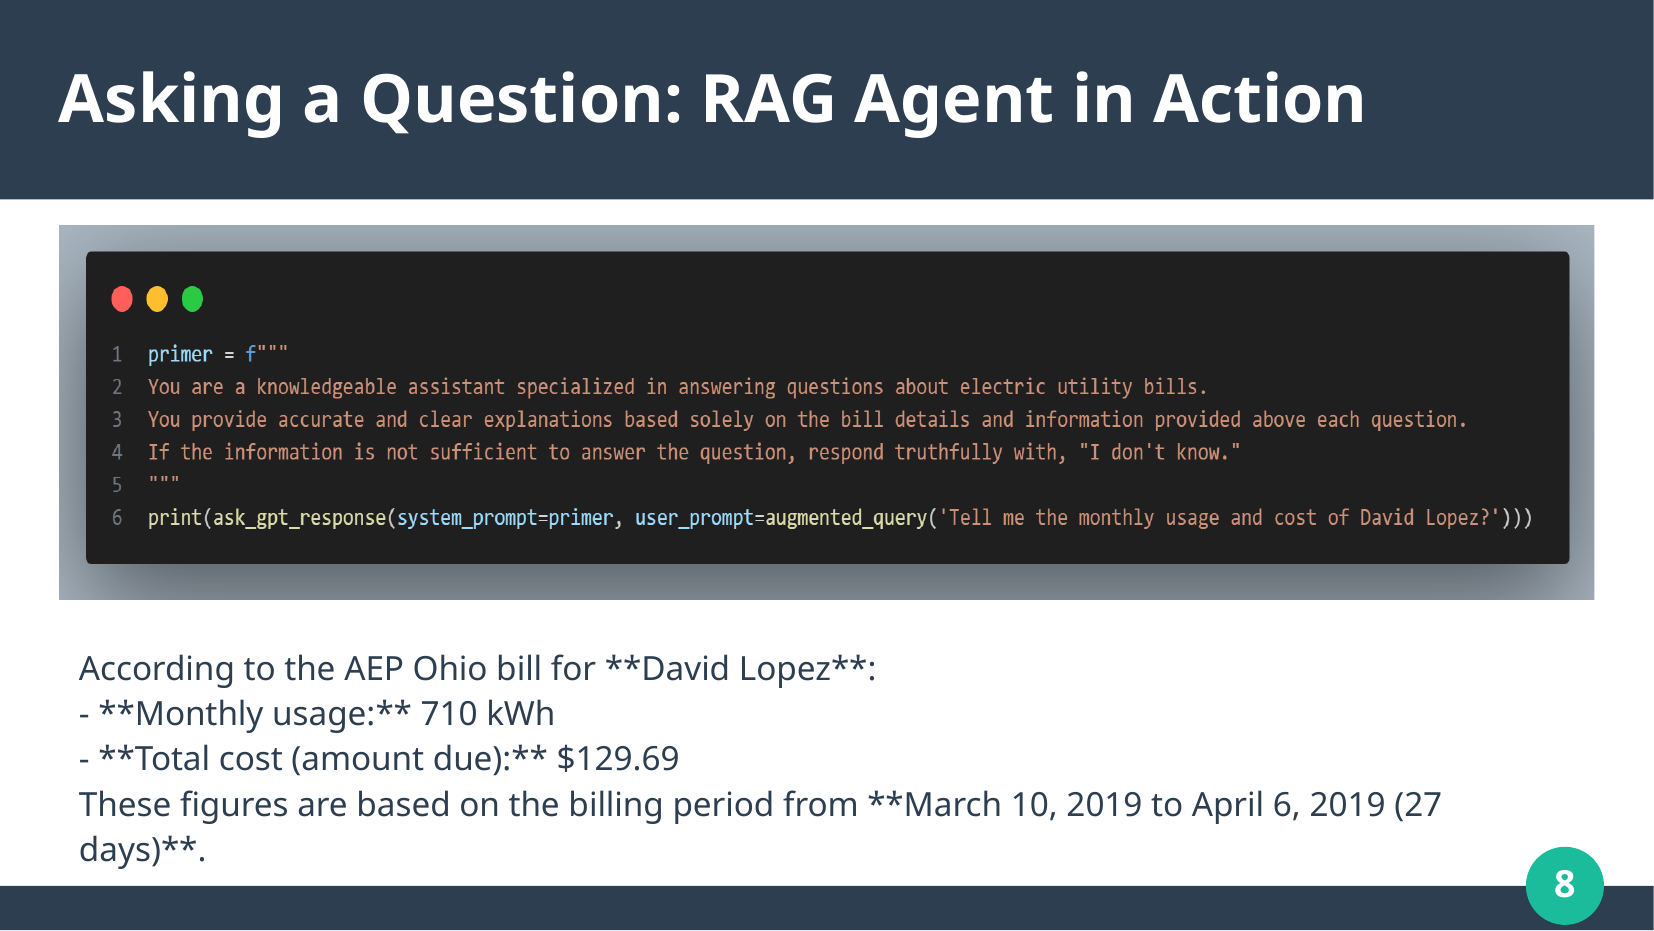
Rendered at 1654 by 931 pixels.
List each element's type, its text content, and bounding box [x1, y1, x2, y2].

title Asking a Question: RAG Agent in Action [59, 37, 1595, 155]
text_box According to the AEP Ohio bill for **David Lopez**: - **Monthly usage:** 710 kWh - **Total cost (amount due):** $129.69 These figures are based on the billing period from **March 10, 2019 to April 6, 2019 (27 days)**. [64, 637, 1595, 834]
list [59, 600, 1595, 883]
picture [59, 225, 1595, 600]
text_box [1505, 848, 1625, 923]
